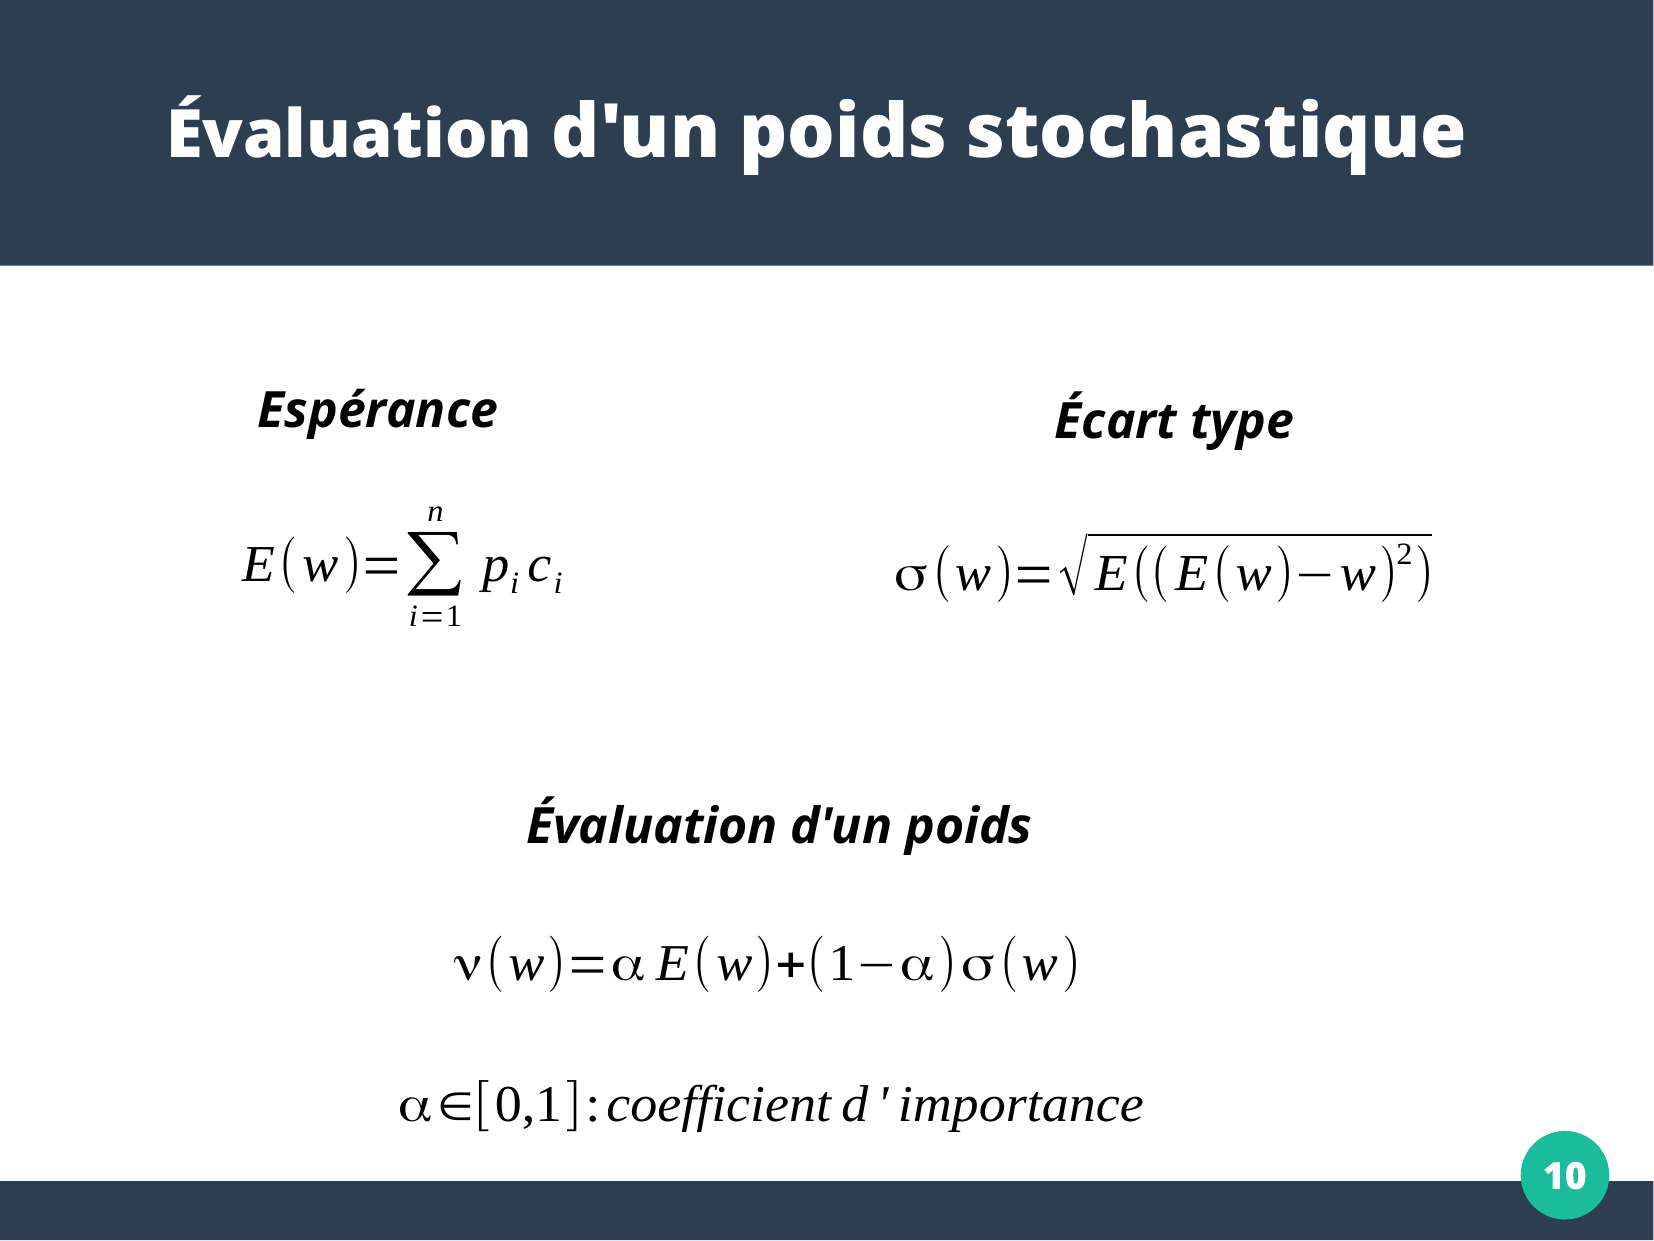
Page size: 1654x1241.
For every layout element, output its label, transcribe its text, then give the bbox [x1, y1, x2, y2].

chart [392, 1075, 1152, 1134]
chart [887, 531, 1440, 606]
chart [445, 933, 1087, 996]
text_box Évaluation d'un poids [484, 783, 1075, 910]
chart [232, 493, 569, 634]
text_box Écart type [879, 377, 1470, 505]
title Évaluation d'un poids stochastique [59, 49, 1595, 207]
text_box Espérance [82, 366, 674, 493]
